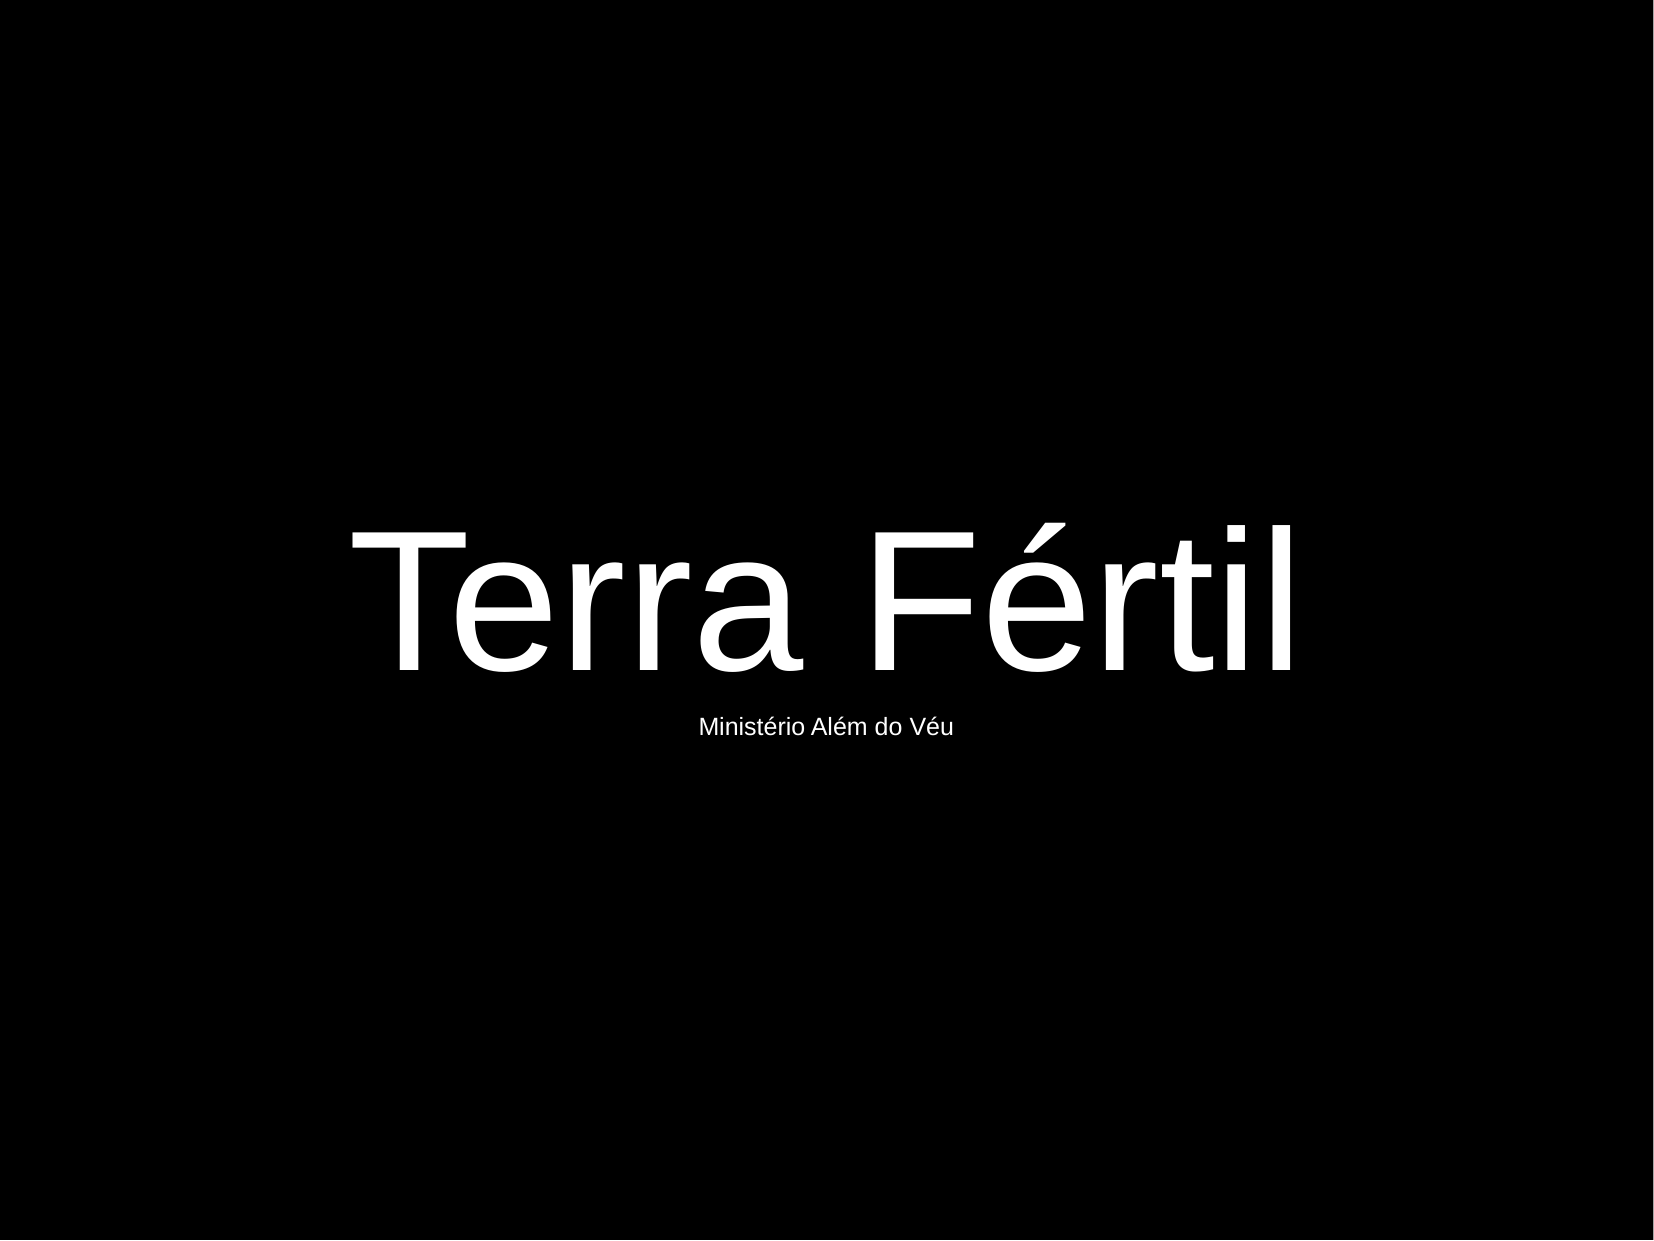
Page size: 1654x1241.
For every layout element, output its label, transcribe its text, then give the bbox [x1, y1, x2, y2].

subtitle Terra Fértil Ministério Além do Véu [82, 49, 1571, 1182]
